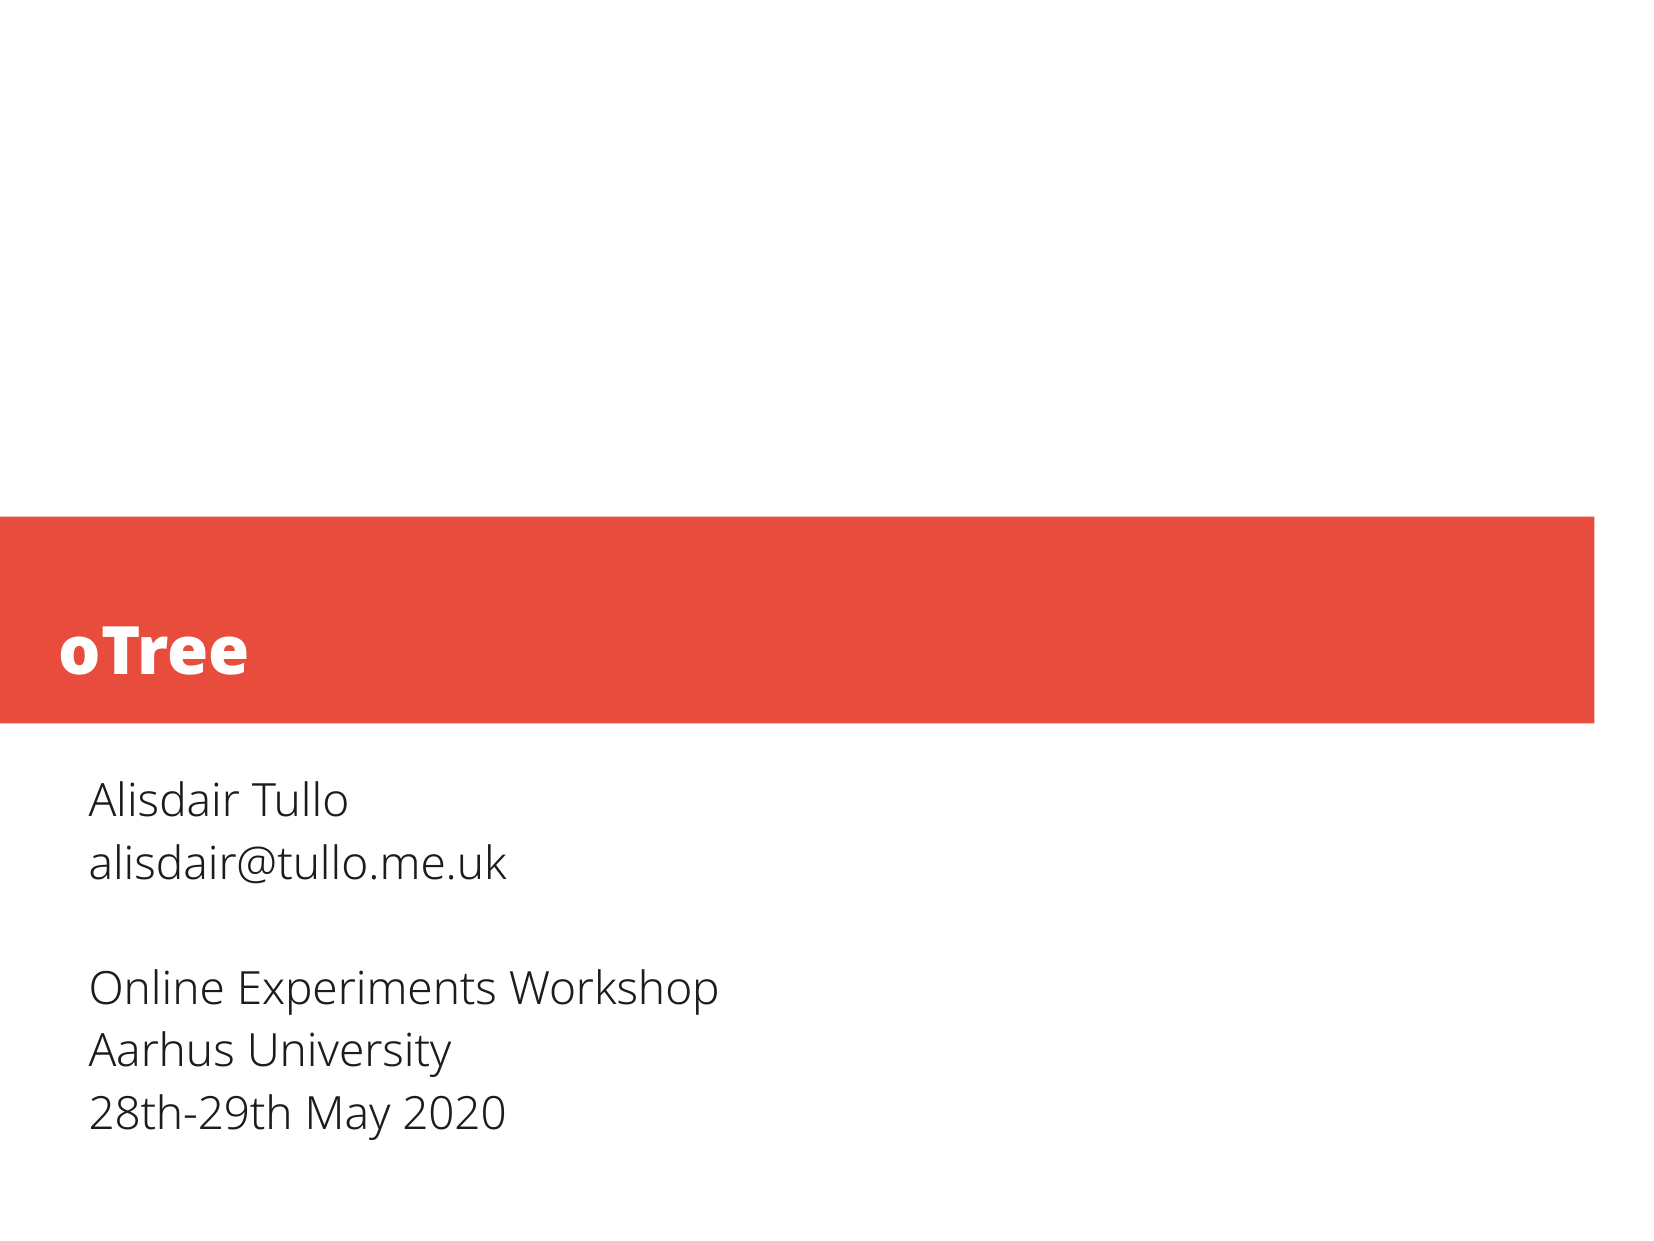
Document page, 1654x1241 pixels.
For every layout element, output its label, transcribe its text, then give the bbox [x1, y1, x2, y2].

title oTree [59, 546, 1595, 694]
subtitle Alisdair Tullo alisdair@tullo.me.uk Online Experiments Workshop Aarhus University 28th-29th May 2020 [88, 767, 1595, 1182]
